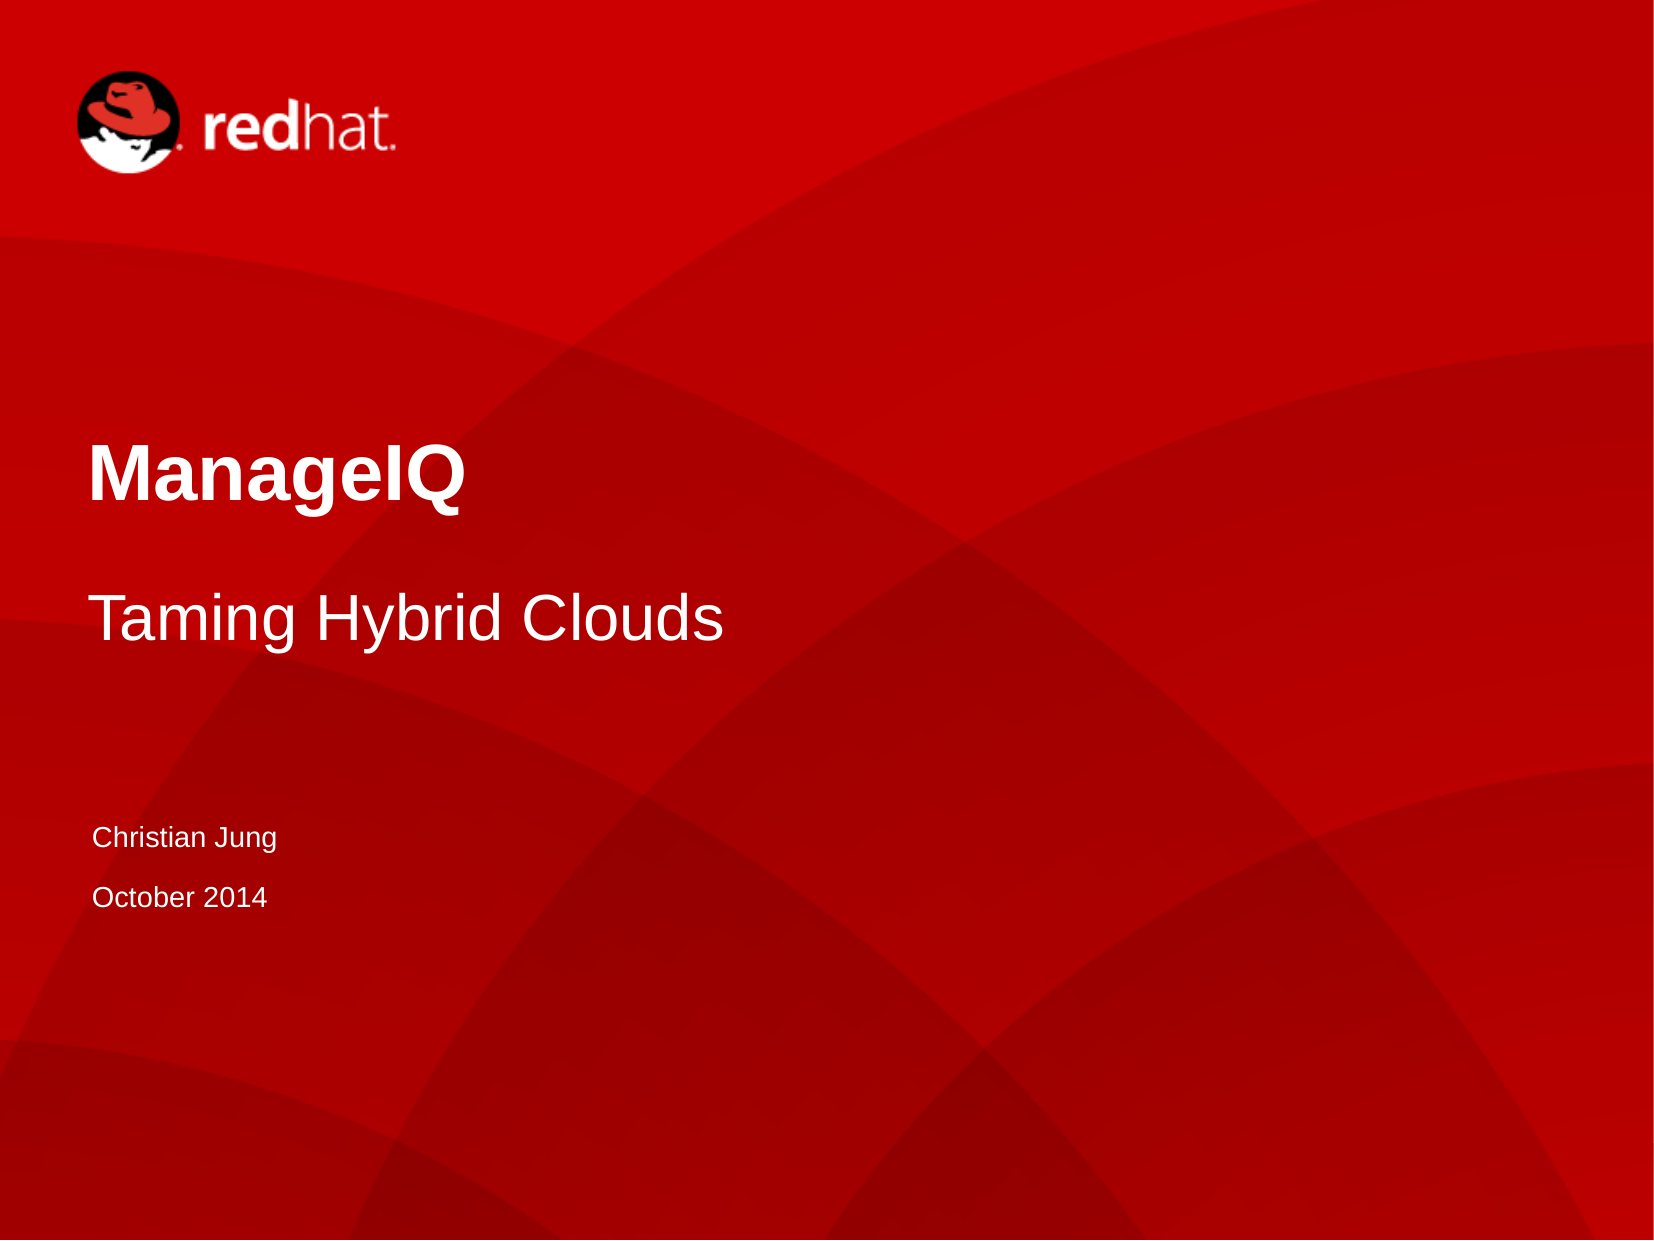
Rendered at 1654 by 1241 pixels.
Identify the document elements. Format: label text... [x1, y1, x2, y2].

text_box Christian Jung October 2014 [77, 855, 890, 942]
picture [0, 0, 1654, 1241]
title ManageIQ Taming Hybrid Clouds [86, 394, 1575, 623]
